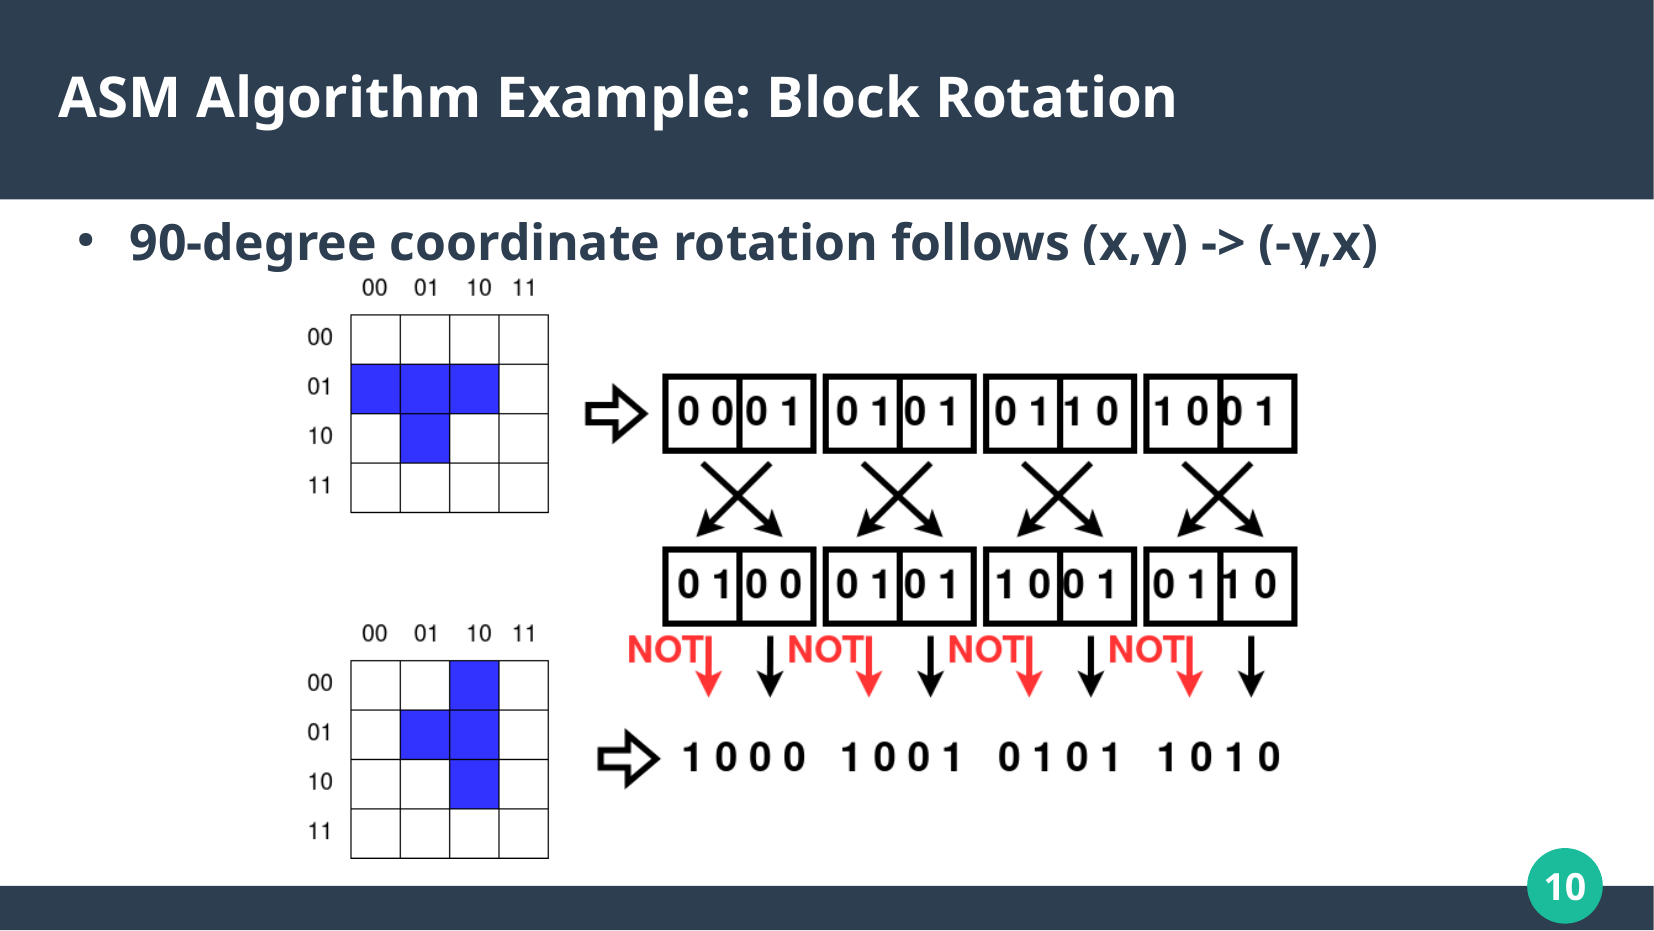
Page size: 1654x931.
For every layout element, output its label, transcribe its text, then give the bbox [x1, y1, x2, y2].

list 90-degree coordinate rotation follows (x,y) -> (-y,x) [59, 206, 1595, 827]
picture [295, 265, 1305, 859]
title ASM Algorithm Example: Block Rotation [59, 37, 1595, 155]
